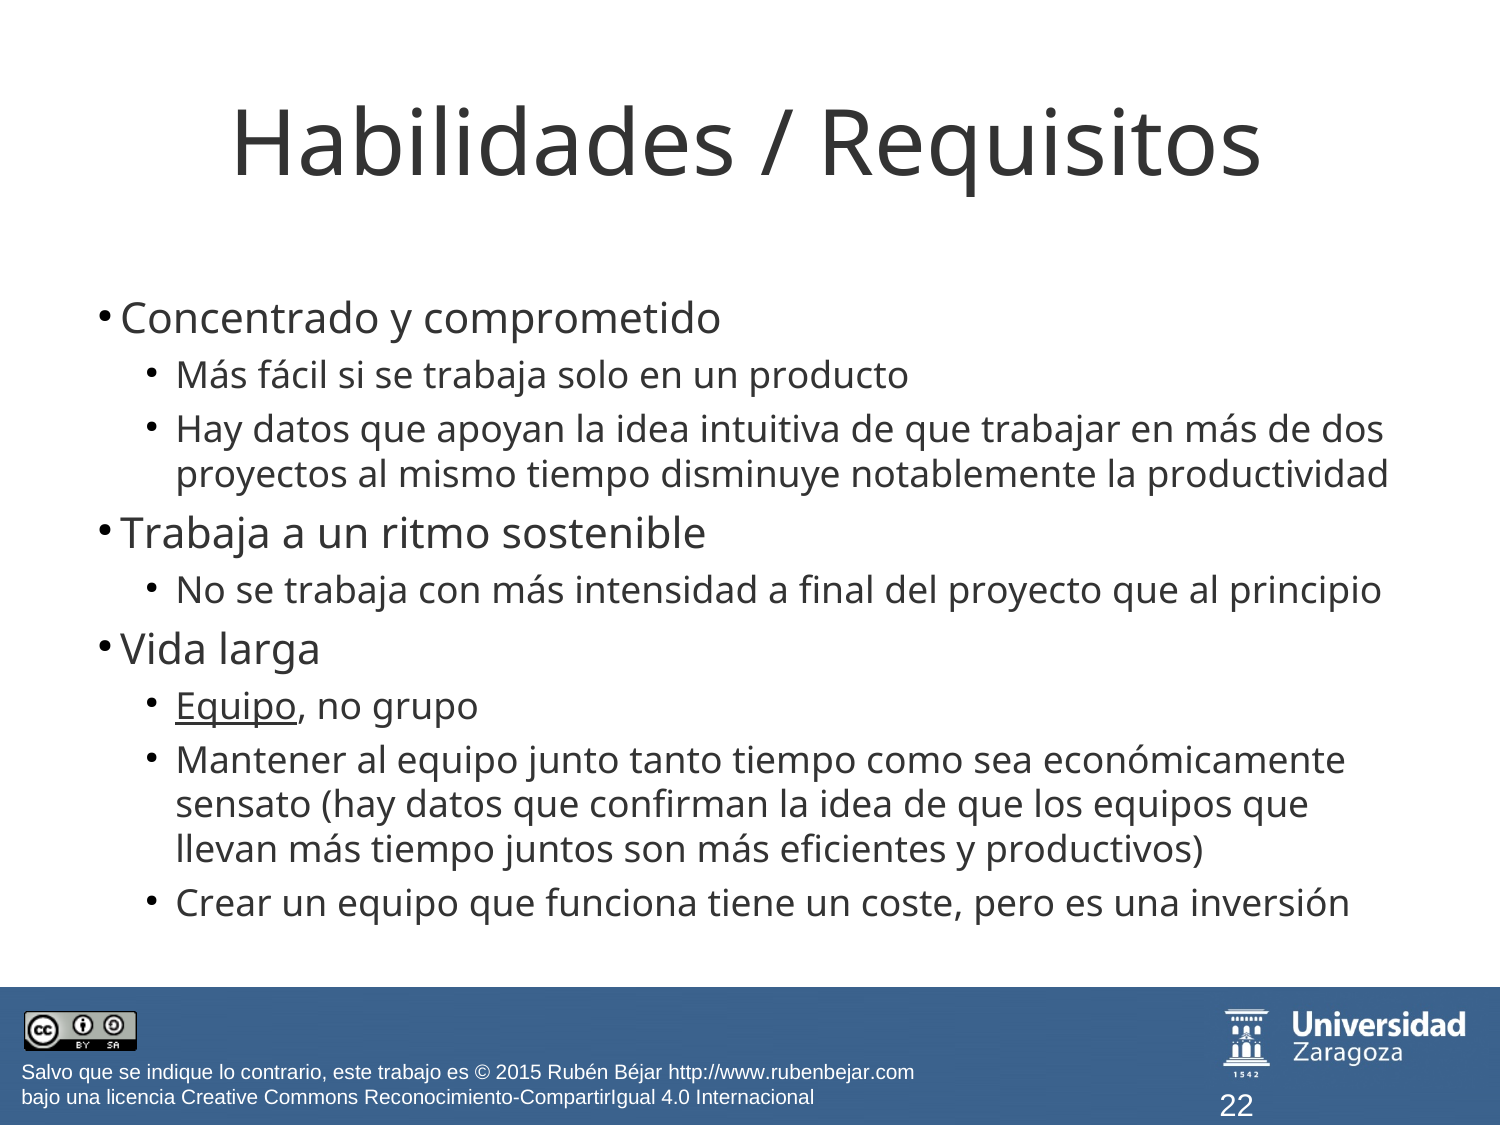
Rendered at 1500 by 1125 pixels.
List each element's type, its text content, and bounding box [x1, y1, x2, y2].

picture [0, 987, 1500, 1125]
list Concentrado y comprometido Más fácil si se trabaja solo en un producto Hay datos que apoyan la idea intuitiva de que trabajar en más de dos proyectos al mismo tiempo disminuye notablemente la productividad Trabaja a un ritmo sostenible No se trabaja con más intensidad a final del proyecto que al principio Vida larga Equipo, no grupo Mantener al equipo junto tanto tiempo como sea económicamente sensato (hay datos que confirman la idea de que los equipos que llevan más tiempo juntos son más eficientes y productivos) Crear un equipo que funciona tiene un coste, pero es una inversión [82, 283, 1418, 957]
title Habilidades / Requisitos [74, 21, 1420, 257]
